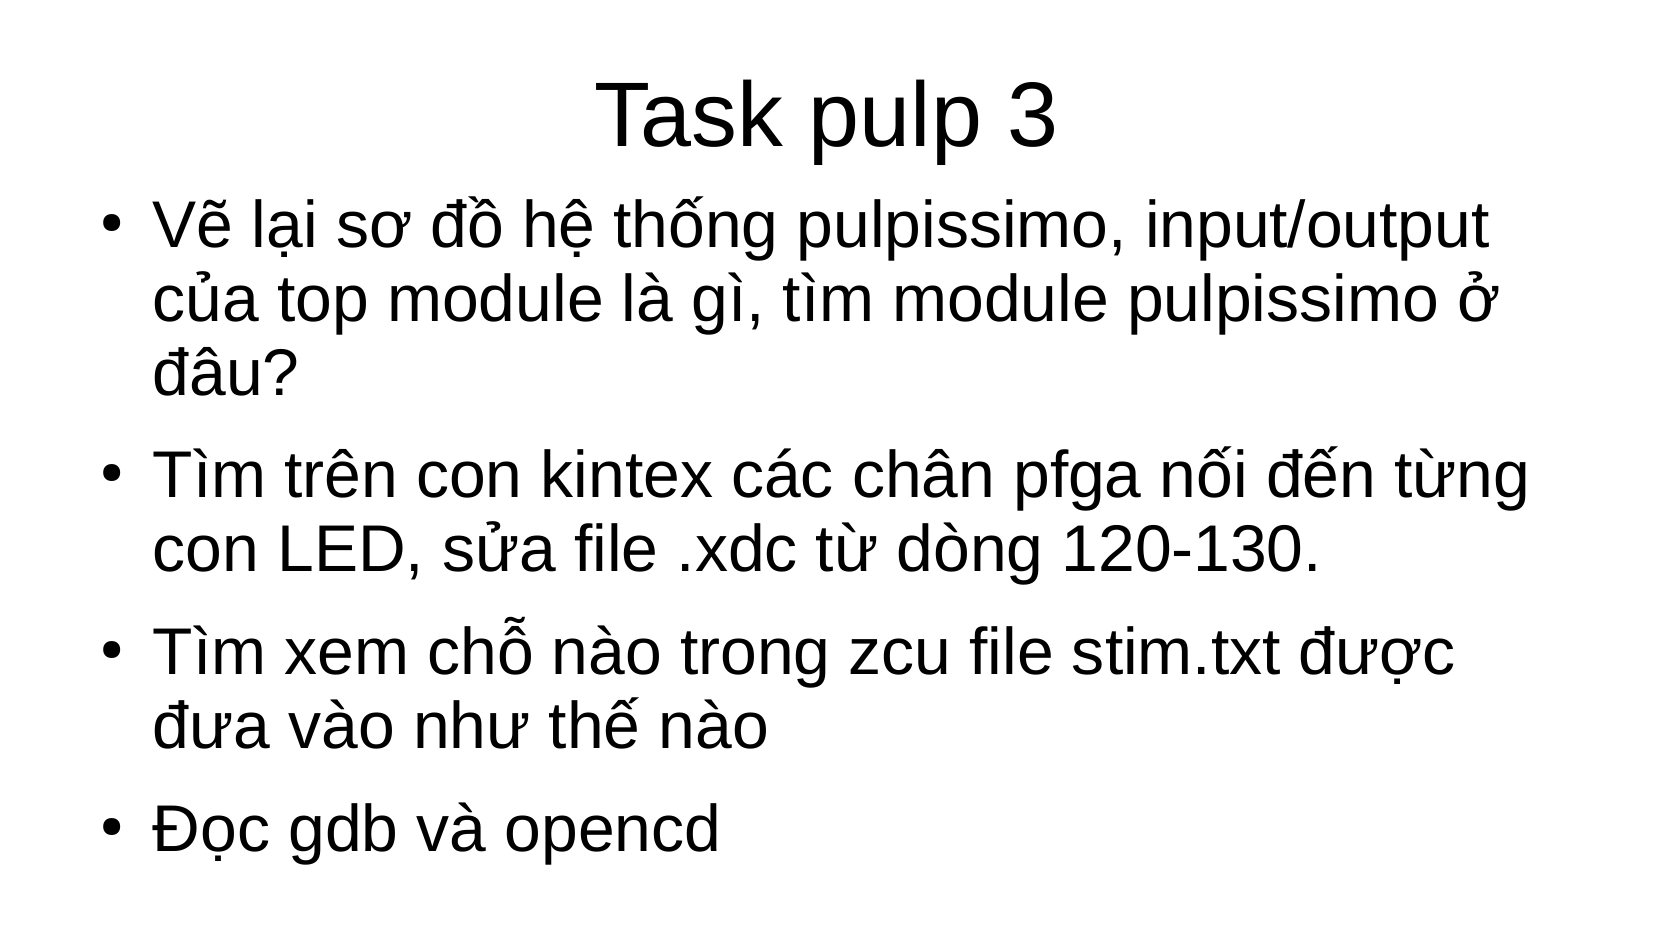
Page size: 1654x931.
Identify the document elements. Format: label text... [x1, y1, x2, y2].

title Task pulp 3 [82, 37, 1571, 187]
list Vẽ lại sơ đồ hệ thống pulpissimo, input/output của top module là gì, tìm module pulpissimo ở đâu? Tìm trên con kintex các chân pfga nối đến từng con LED, sửa file .xdc từ dòng 120-130. Tìm xem chỗ nào trong zcu file stim.txt được đưa vào như thế nào Đọc gdb và opencd [82, 187, 1571, 871]
